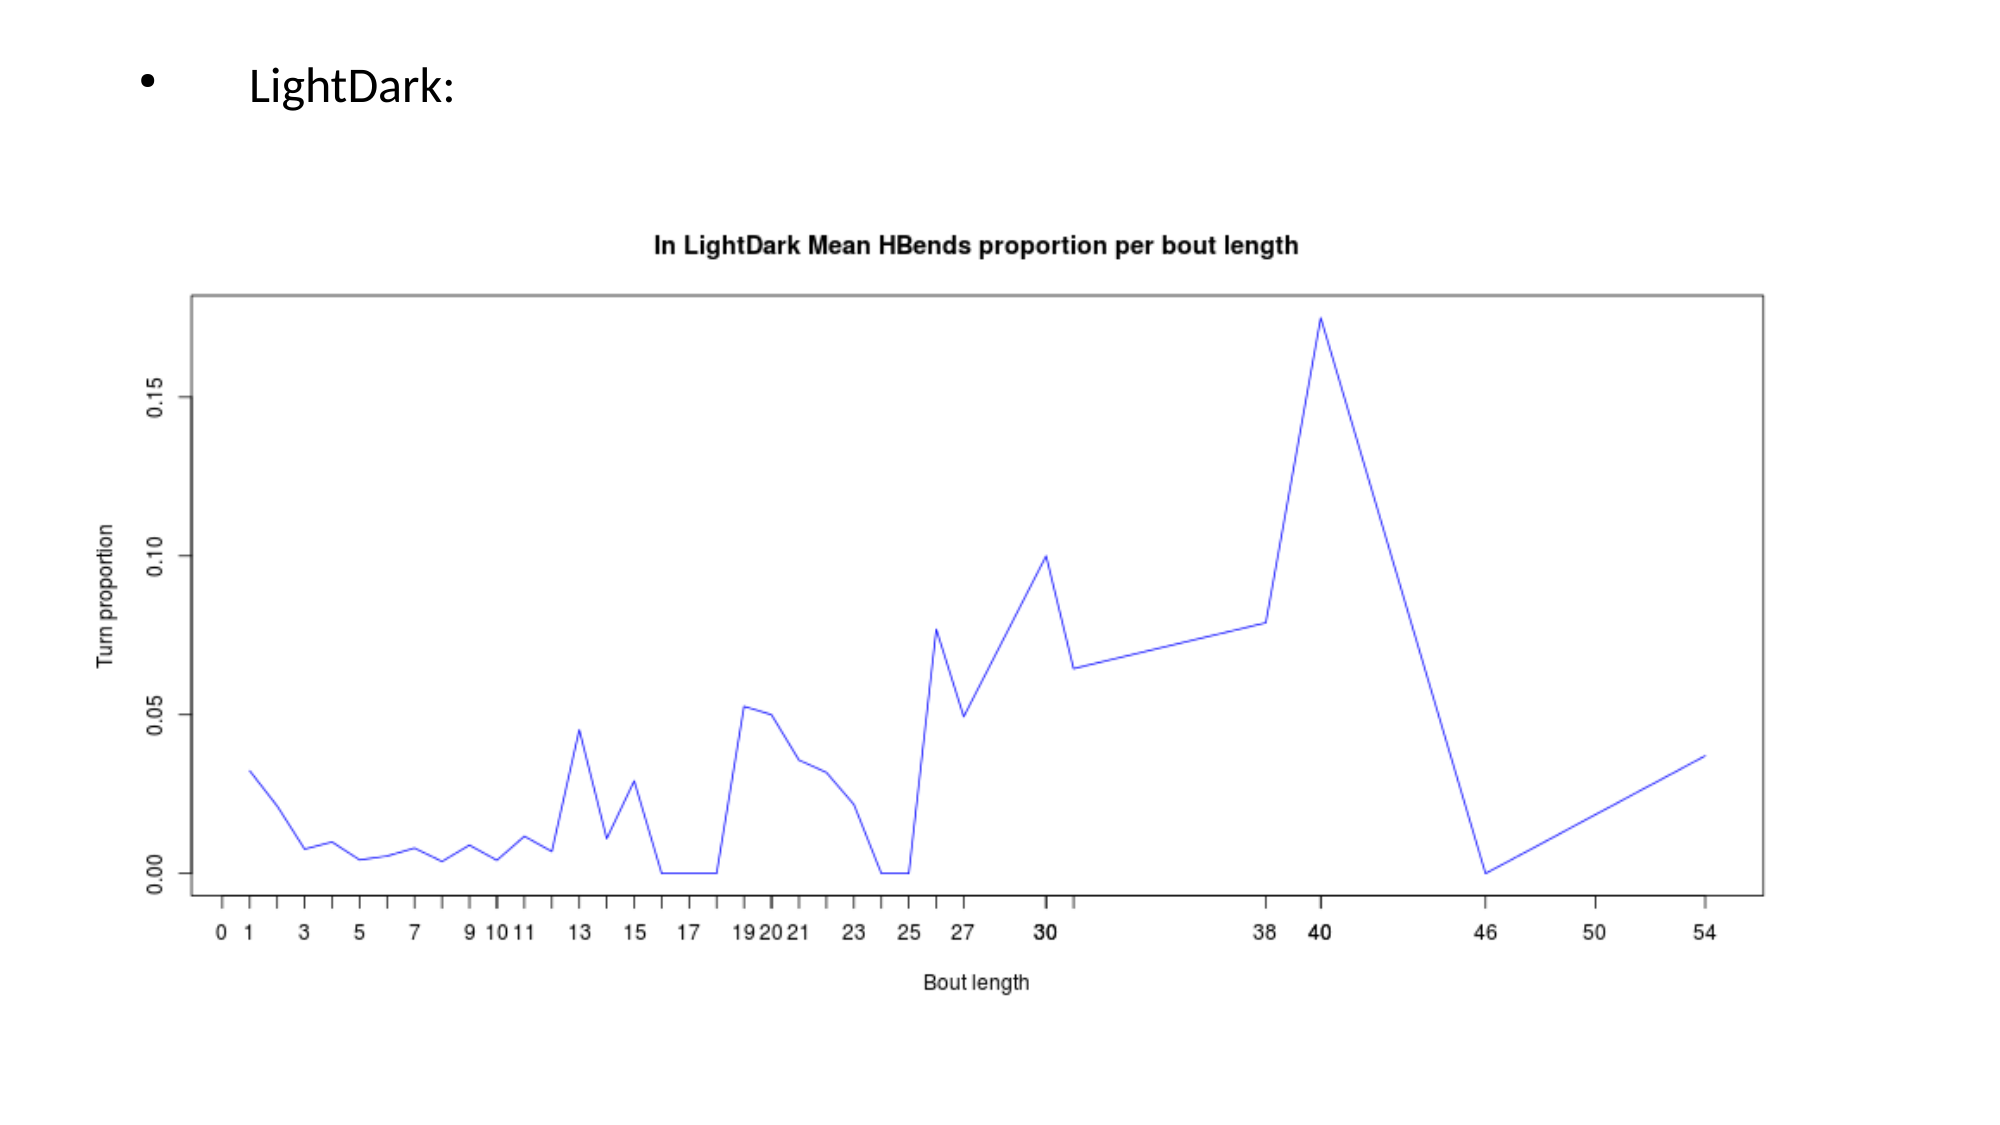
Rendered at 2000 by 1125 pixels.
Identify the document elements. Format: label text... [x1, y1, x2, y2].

picture [90, 194, 1816, 1023]
text_box LightDark: [0, 0, 2000, 946]
